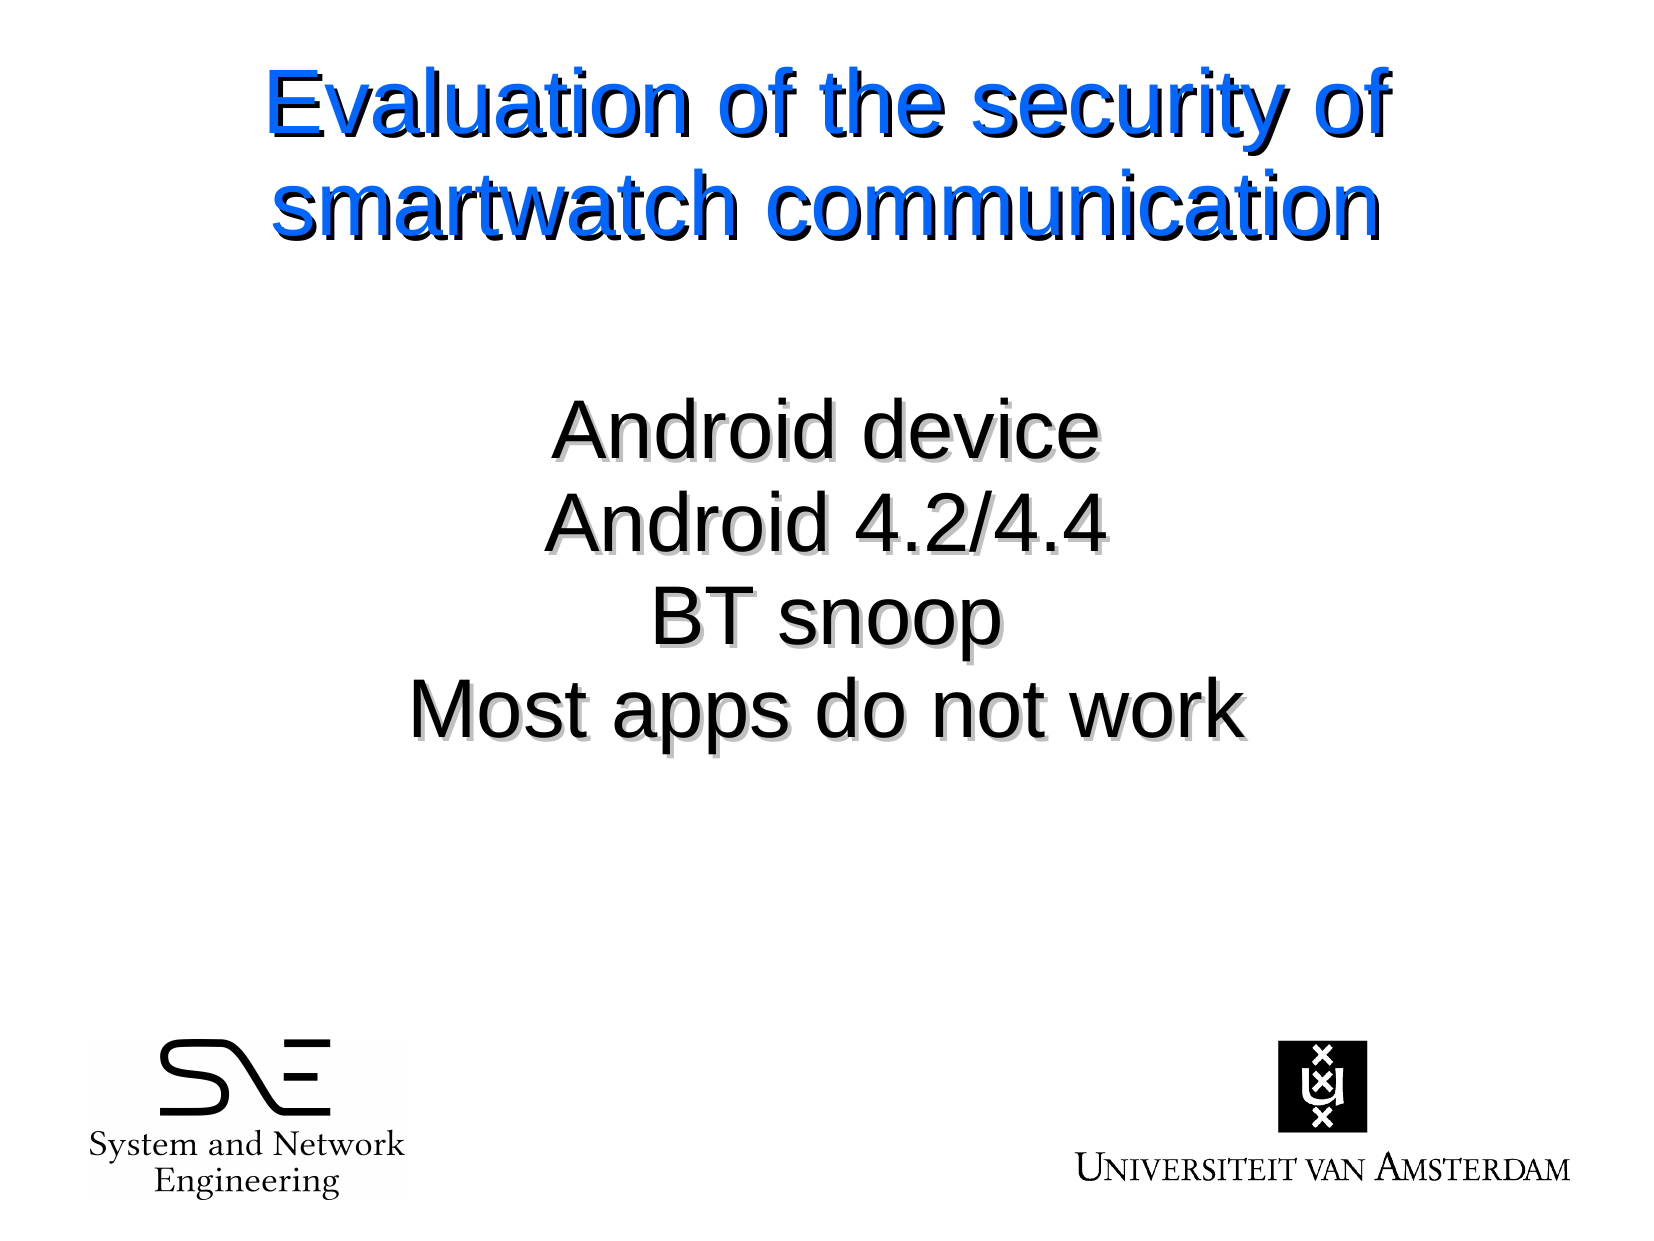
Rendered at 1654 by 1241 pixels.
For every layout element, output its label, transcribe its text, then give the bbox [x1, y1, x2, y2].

picture [90, 1039, 405, 1201]
subtitle Android device Android 4.2/4.4 BT snoop Most apps do not work [82, 290, 1571, 1046]
picture [1068, 1034, 1576, 1187]
title Evaluation of the security of smartwatch communication [82, 49, 1571, 257]
